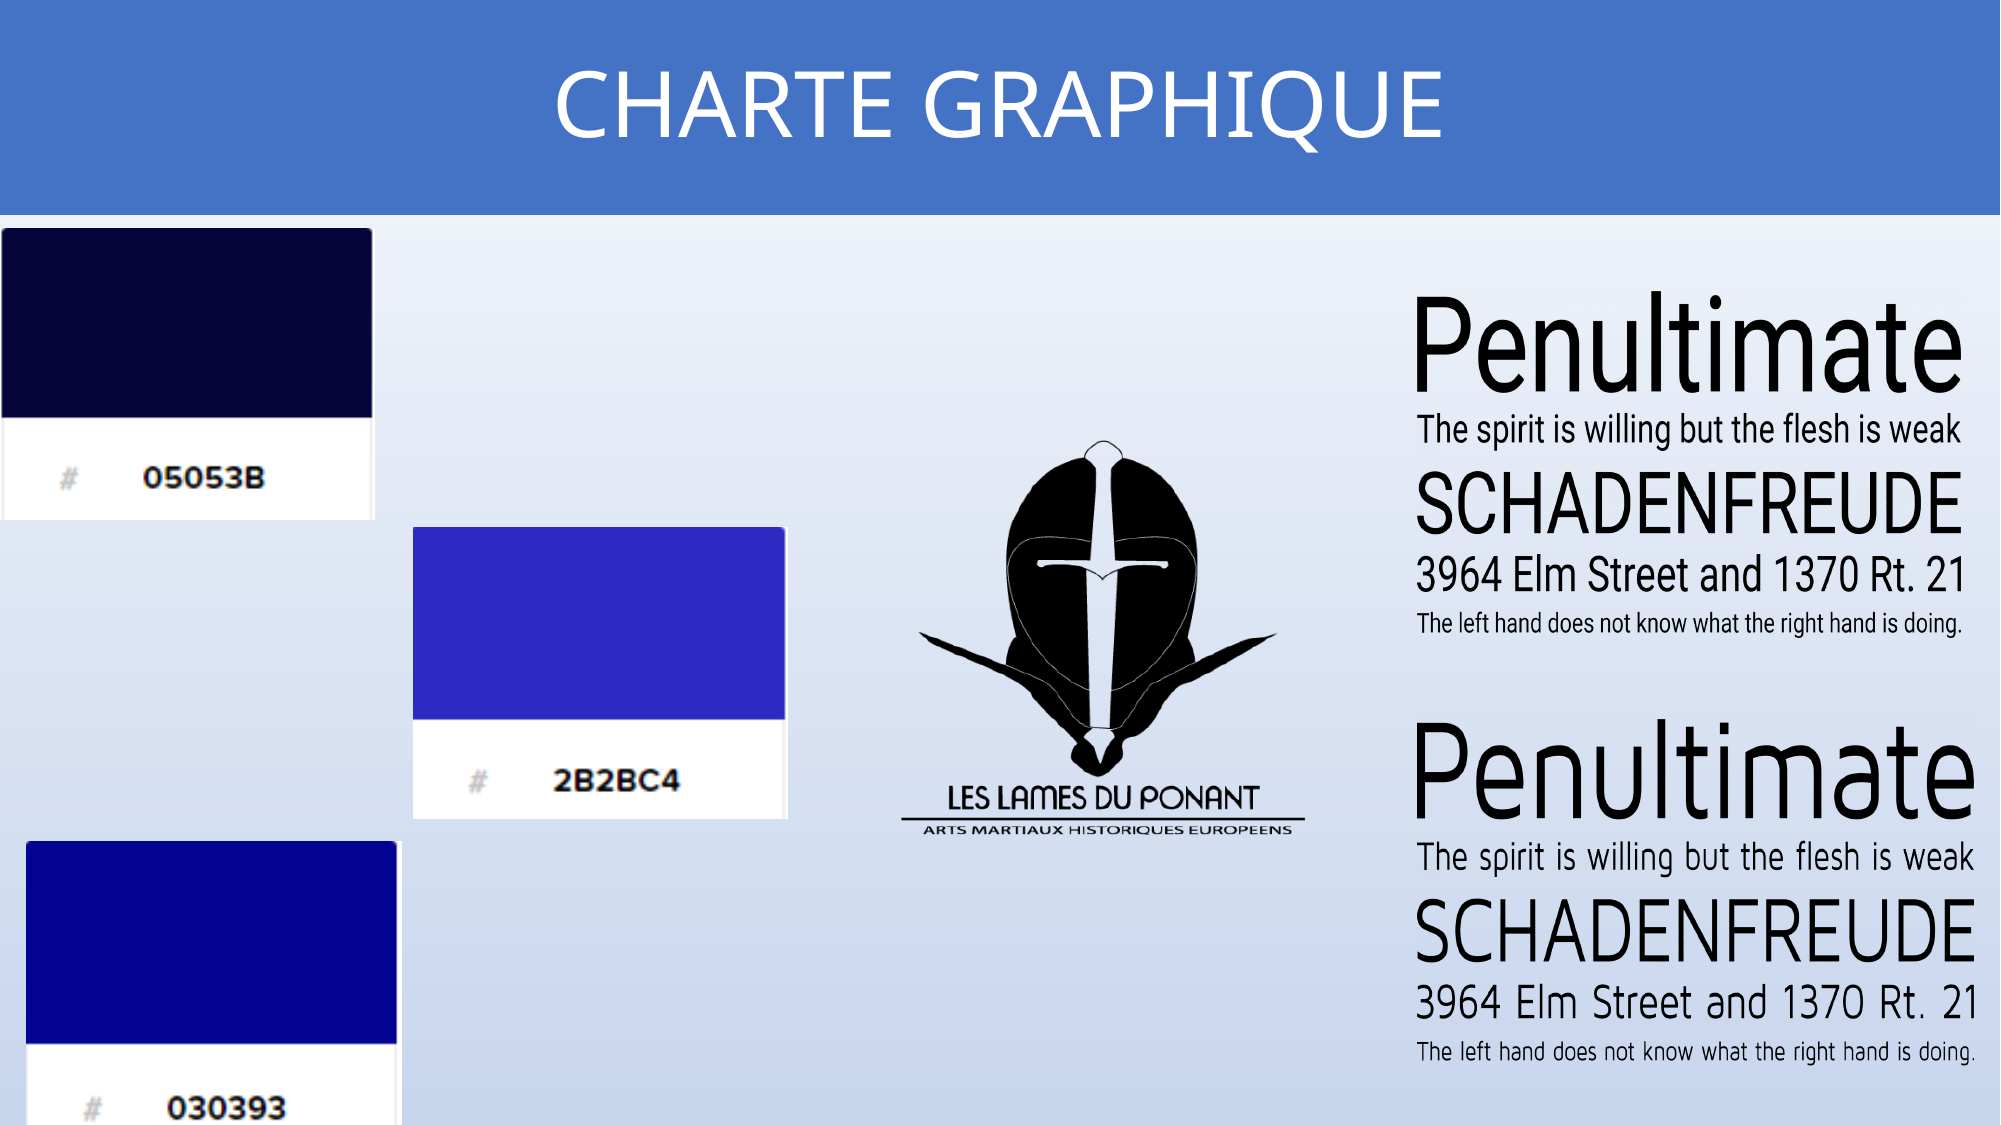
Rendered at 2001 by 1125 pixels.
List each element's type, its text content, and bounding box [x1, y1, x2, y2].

picture [0, 228, 375, 520]
picture [901, 440, 1305, 835]
picture [1417, 291, 1961, 638]
title CHARTE GRAPHIQUE [0, 0, 2000, 215]
picture [26, 841, 402, 1125]
picture [1417, 720, 1974, 1067]
picture [413, 527, 788, 819]
